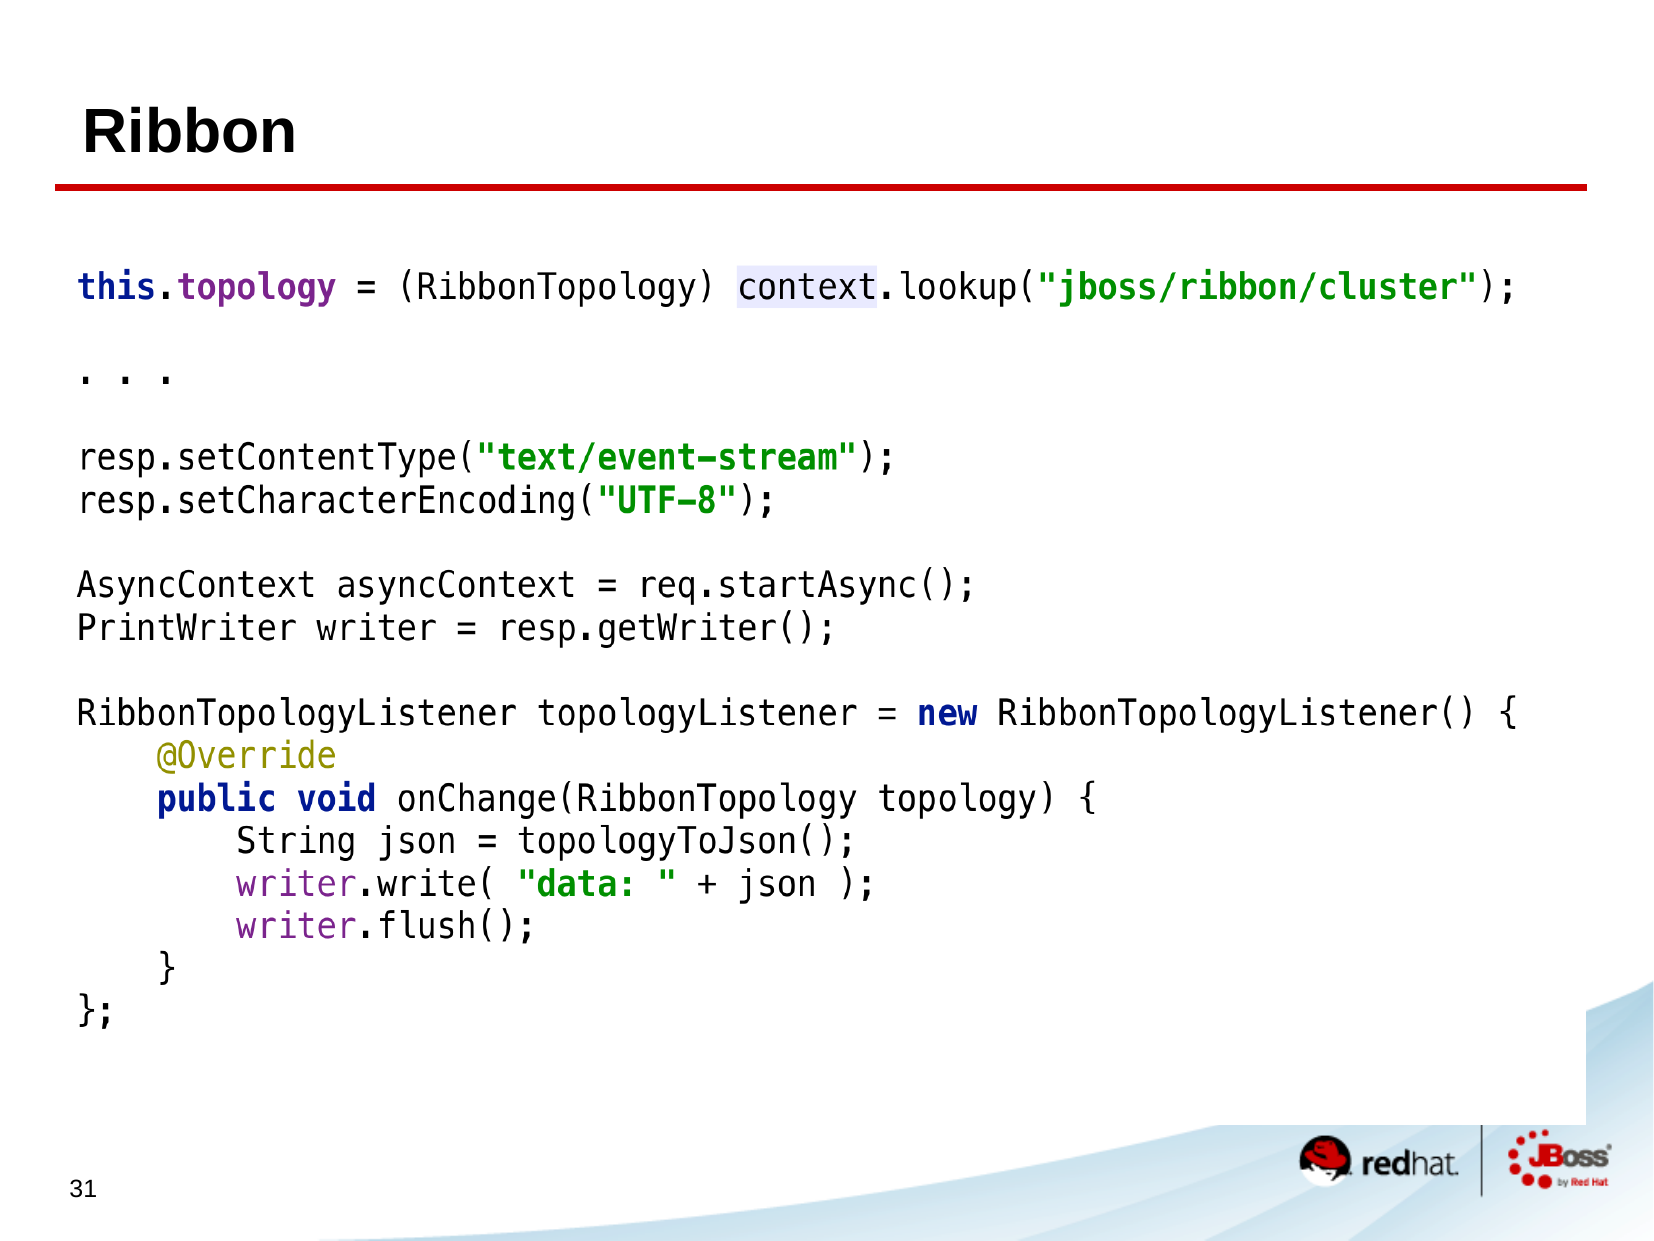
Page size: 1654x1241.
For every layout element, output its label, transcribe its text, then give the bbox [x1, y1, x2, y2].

picture [0, 0, 1654, 1241]
title Ribbon [82, 37, 1571, 226]
